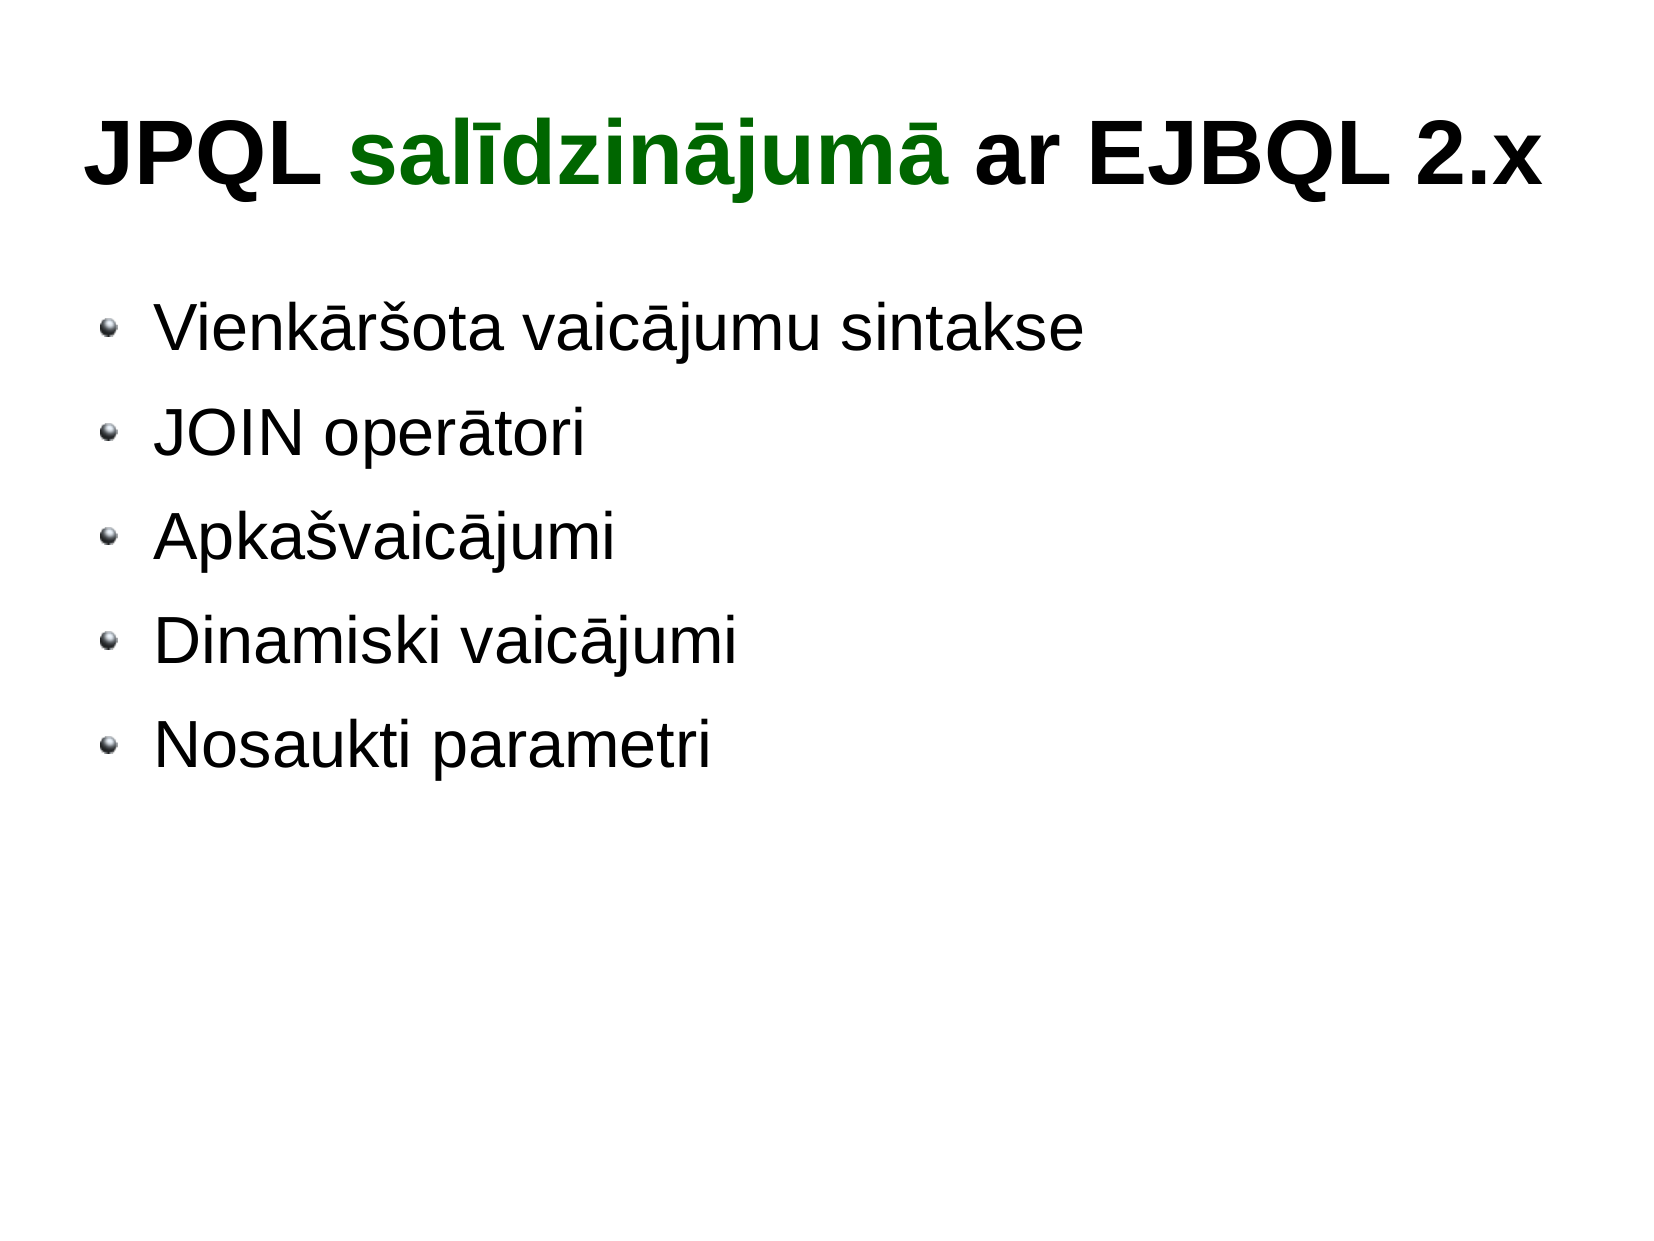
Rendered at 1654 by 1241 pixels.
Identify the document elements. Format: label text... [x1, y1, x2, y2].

title JPQL salīdzinājumā ar EJBQL 2.x [82, 49, 1571, 257]
list Vienkāršota vaicājumu sintakse JOIN operātori Apkašvaicājumi Dinamiski vaicājumi Nosaukti parametri [82, 290, 1538, 1010]
